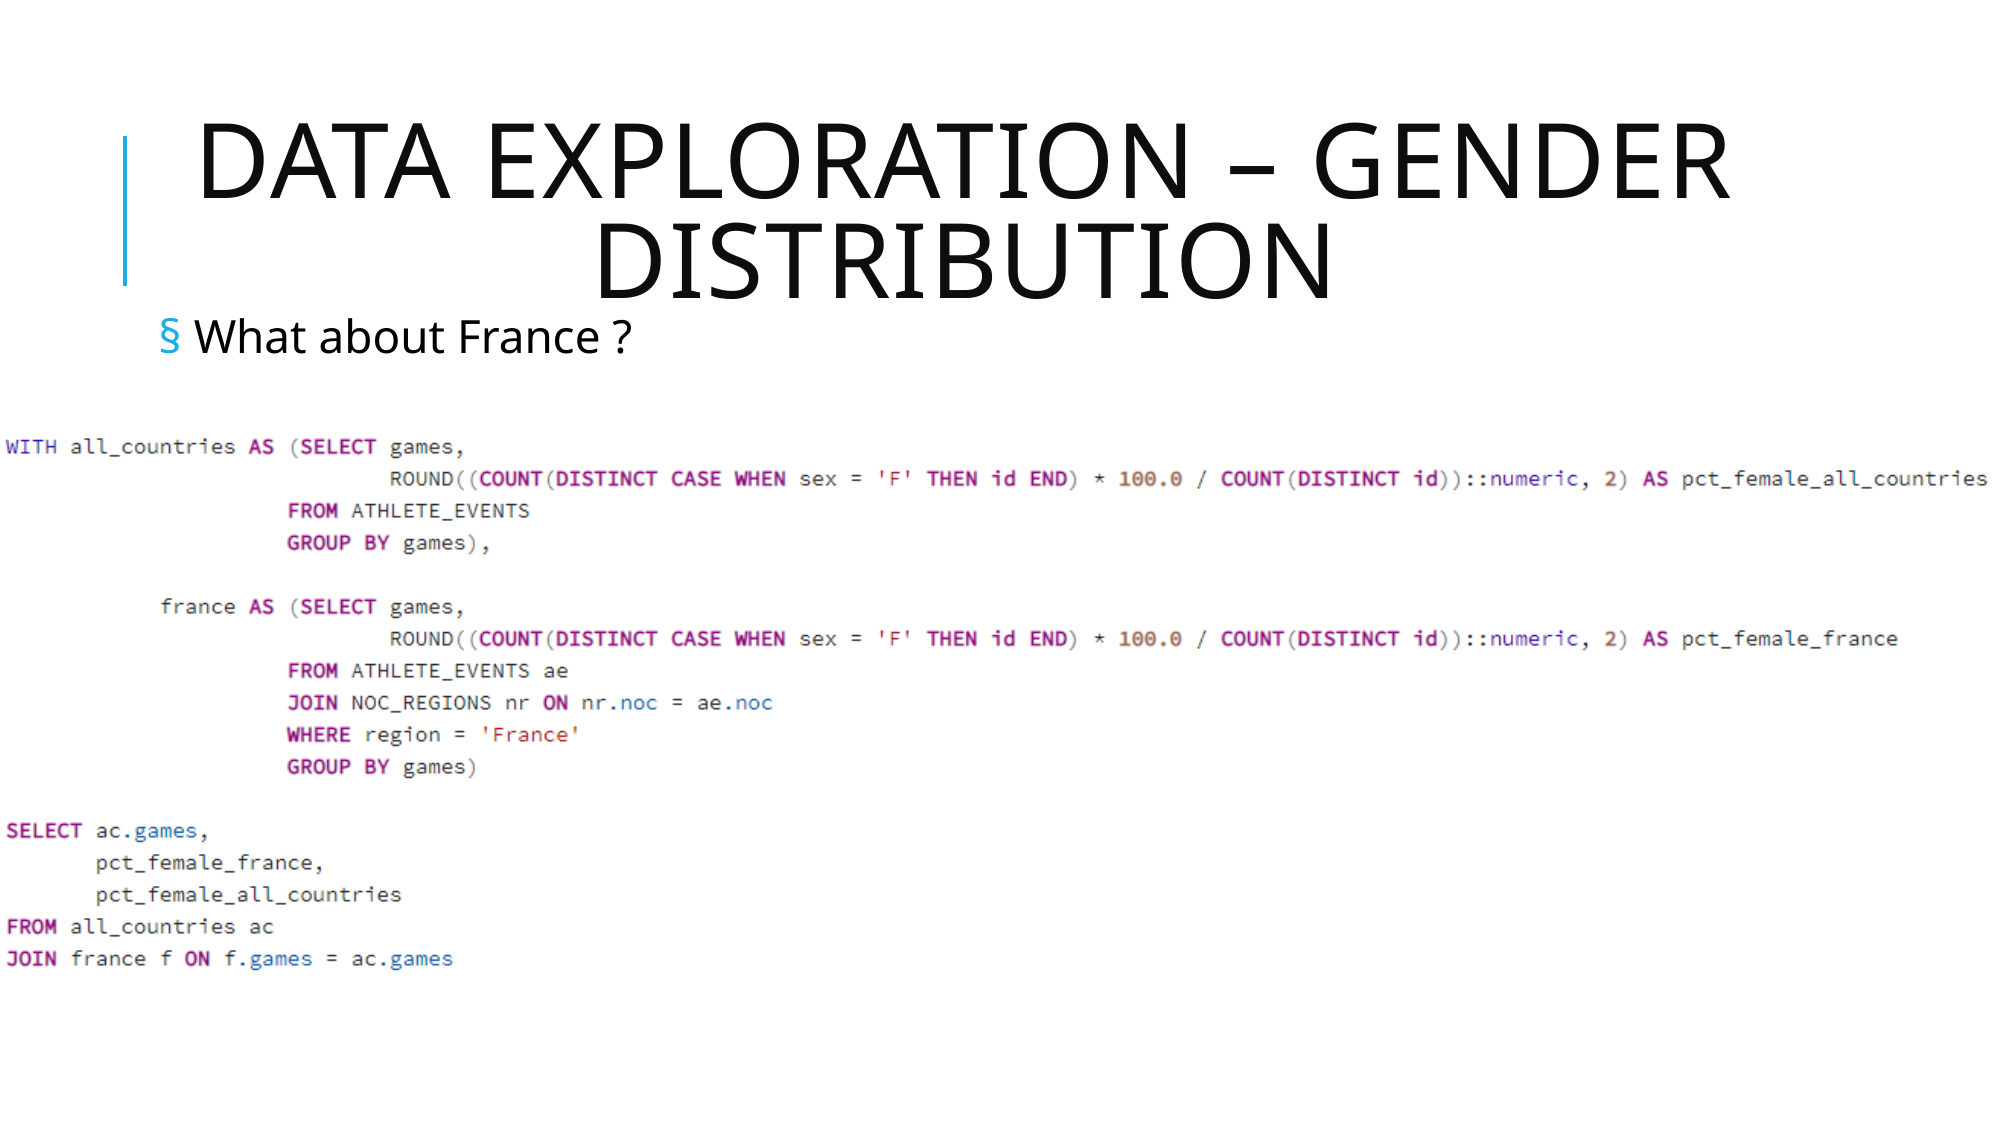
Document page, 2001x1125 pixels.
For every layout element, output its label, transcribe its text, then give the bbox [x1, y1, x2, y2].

title Data exploration – gender distribution [168, 96, 1763, 343]
list What about France ? [150, 306, 1746, 434]
picture [0, 434, 1997, 981]
